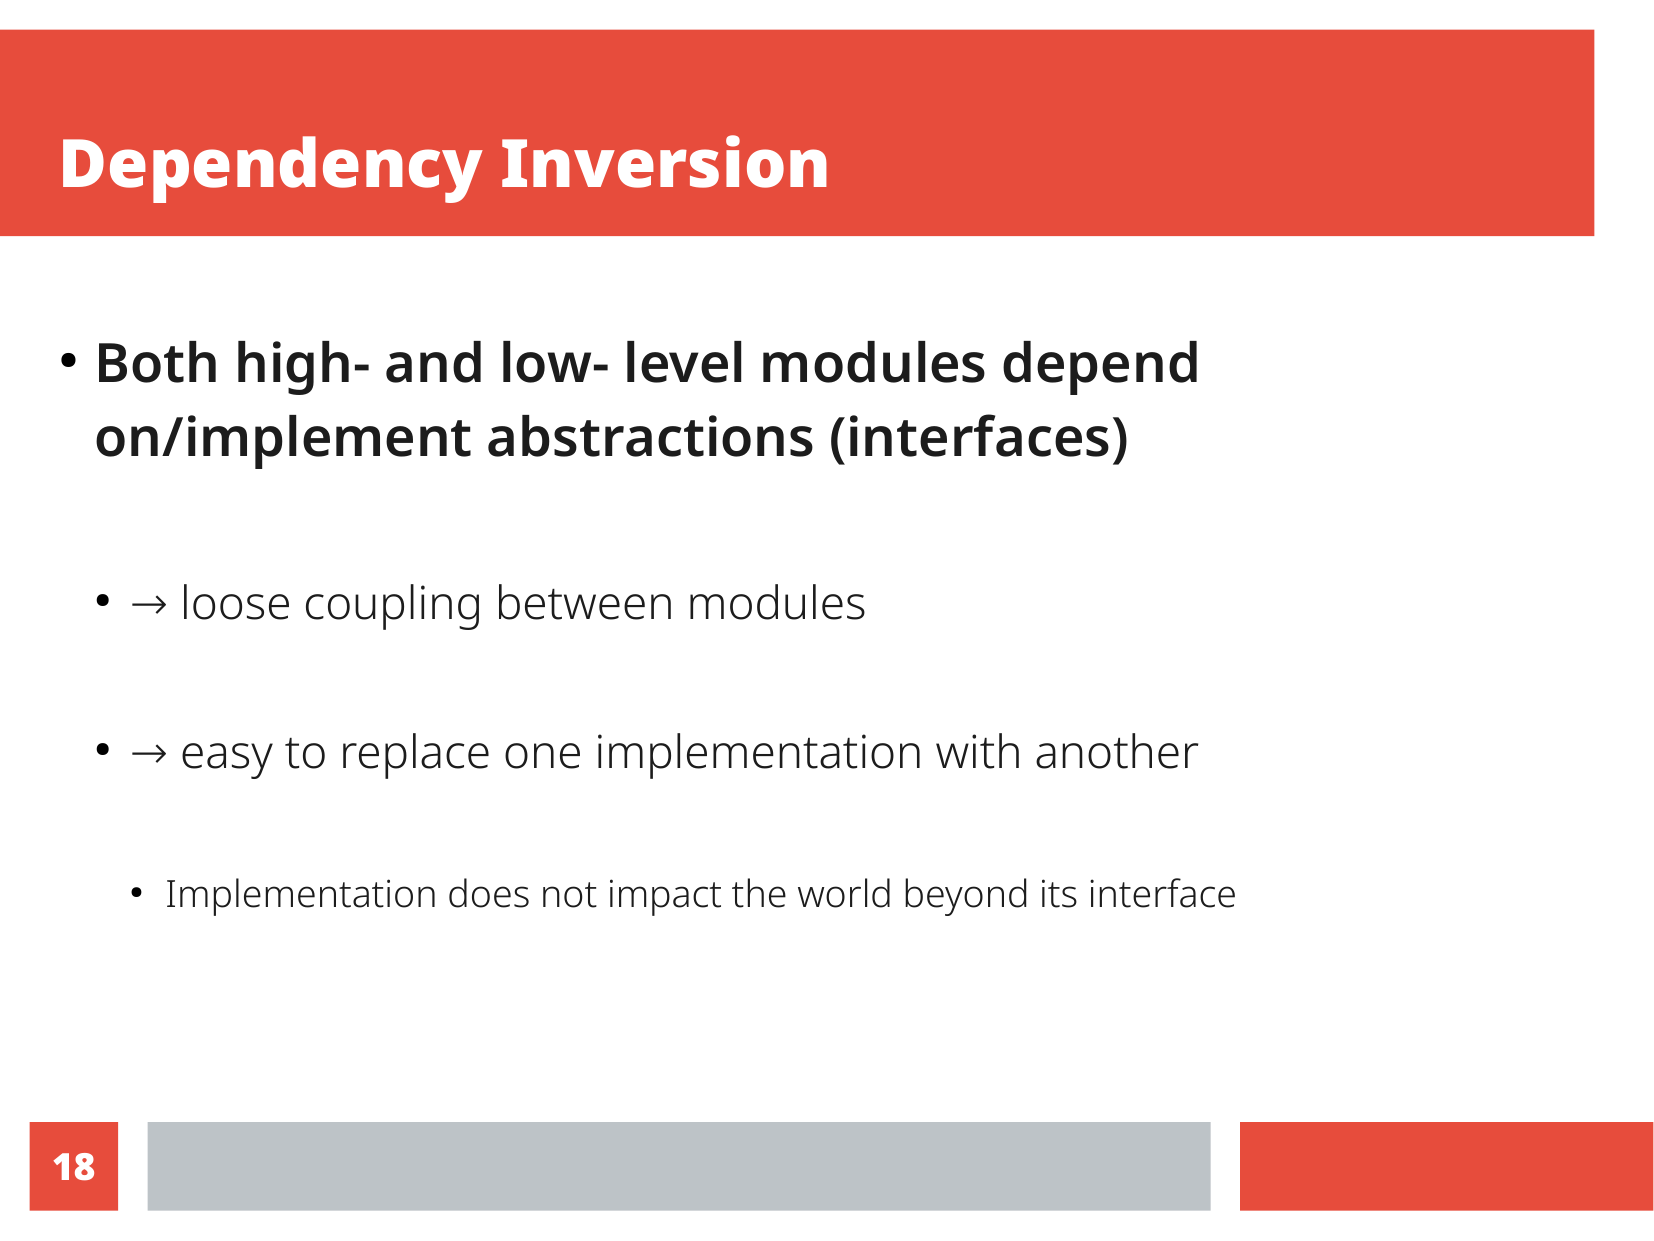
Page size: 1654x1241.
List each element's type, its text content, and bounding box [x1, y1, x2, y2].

title Dependency Inversion [59, 59, 1595, 207]
list Both high- and low- level modules depend on/implement abstractions (interfaces) → loose coupling between modules → easy to replace one implementation with another Implementation does not impact the world beyond its interface [59, 324, 1565, 1093]
